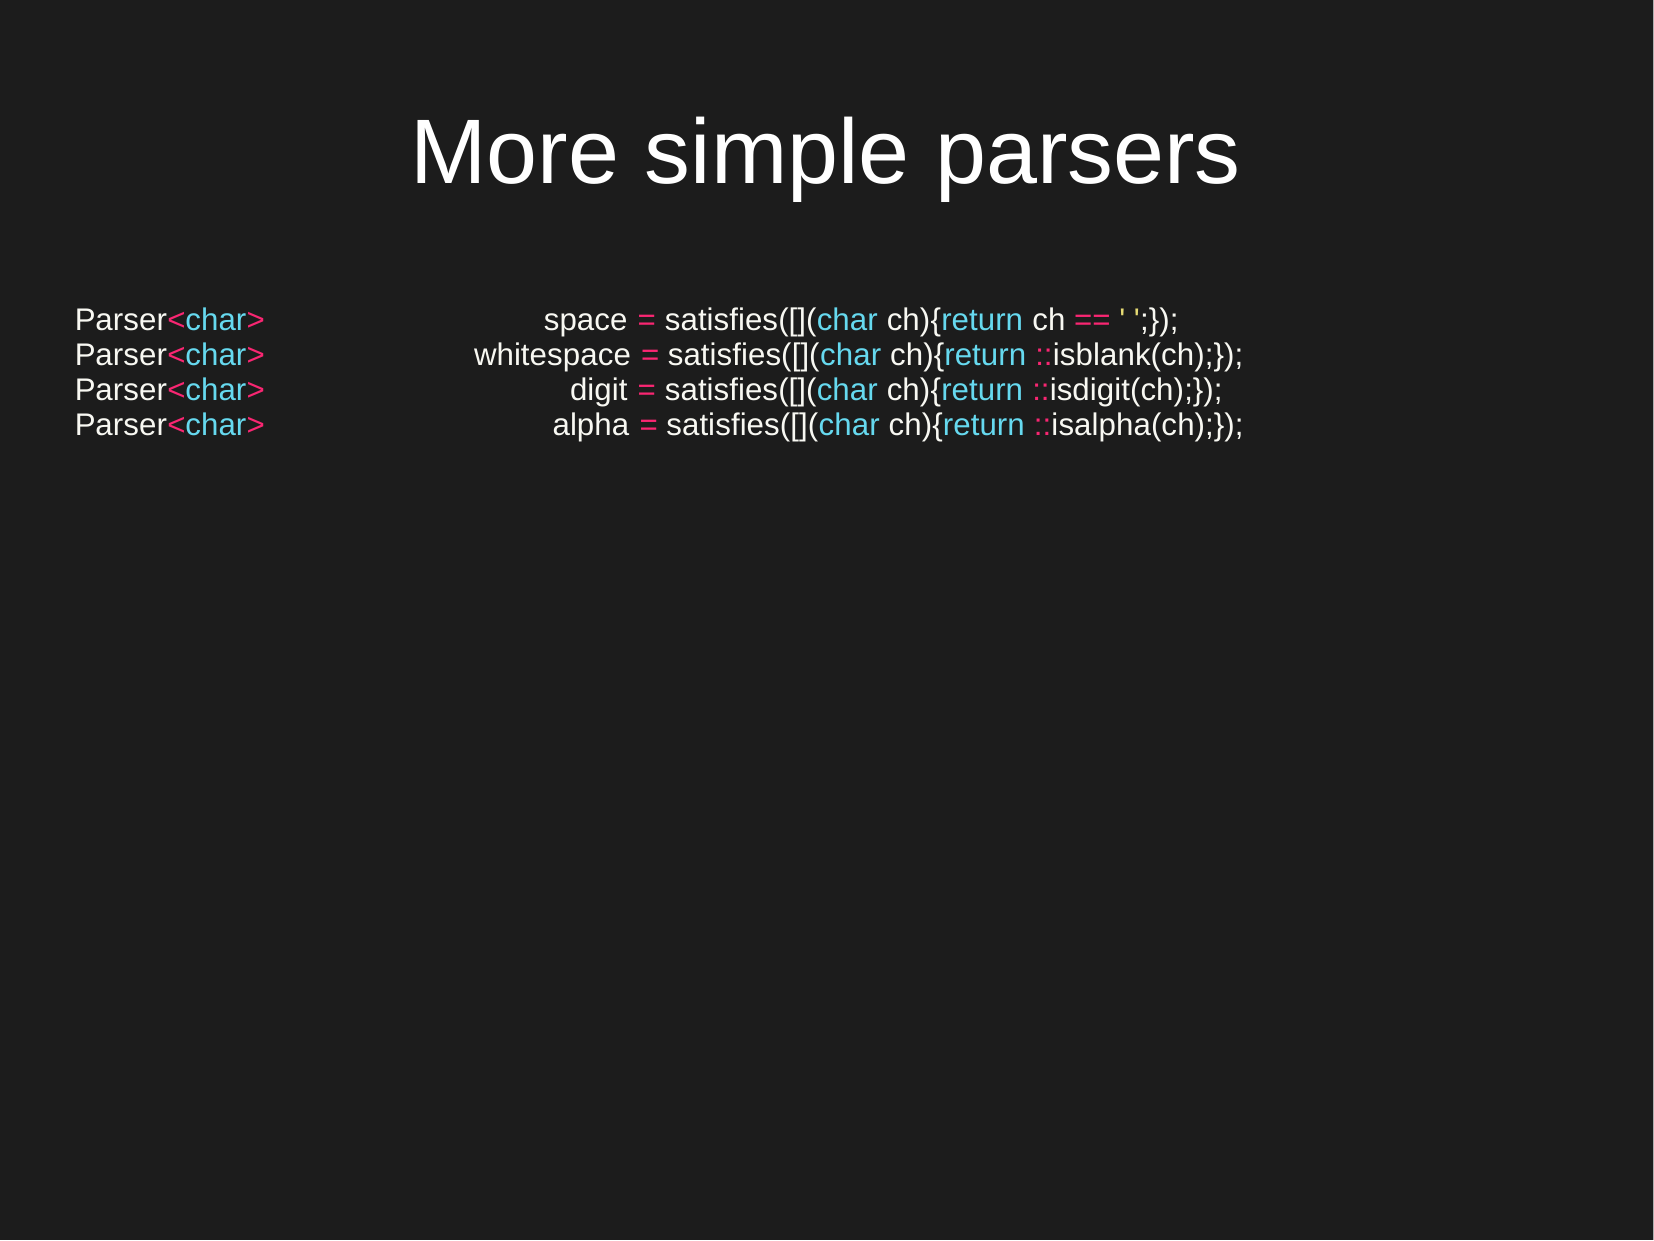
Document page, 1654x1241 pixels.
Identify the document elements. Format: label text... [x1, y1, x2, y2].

text_box Parser<char> space = satisfies([](char ch){return ch == ' ';}); Parser<char> whitespace = satisfies([](char ch){return ::isblank(ch);}); Parser<char> digit = satisfies([](char ch){return ::isdigit(ch);}); Parser<char> alpha = satisfies([](char ch){return ::isalpha(ch);}); [60, 294, 1591, 1201]
title More simple parsers [82, 49, 1571, 256]
